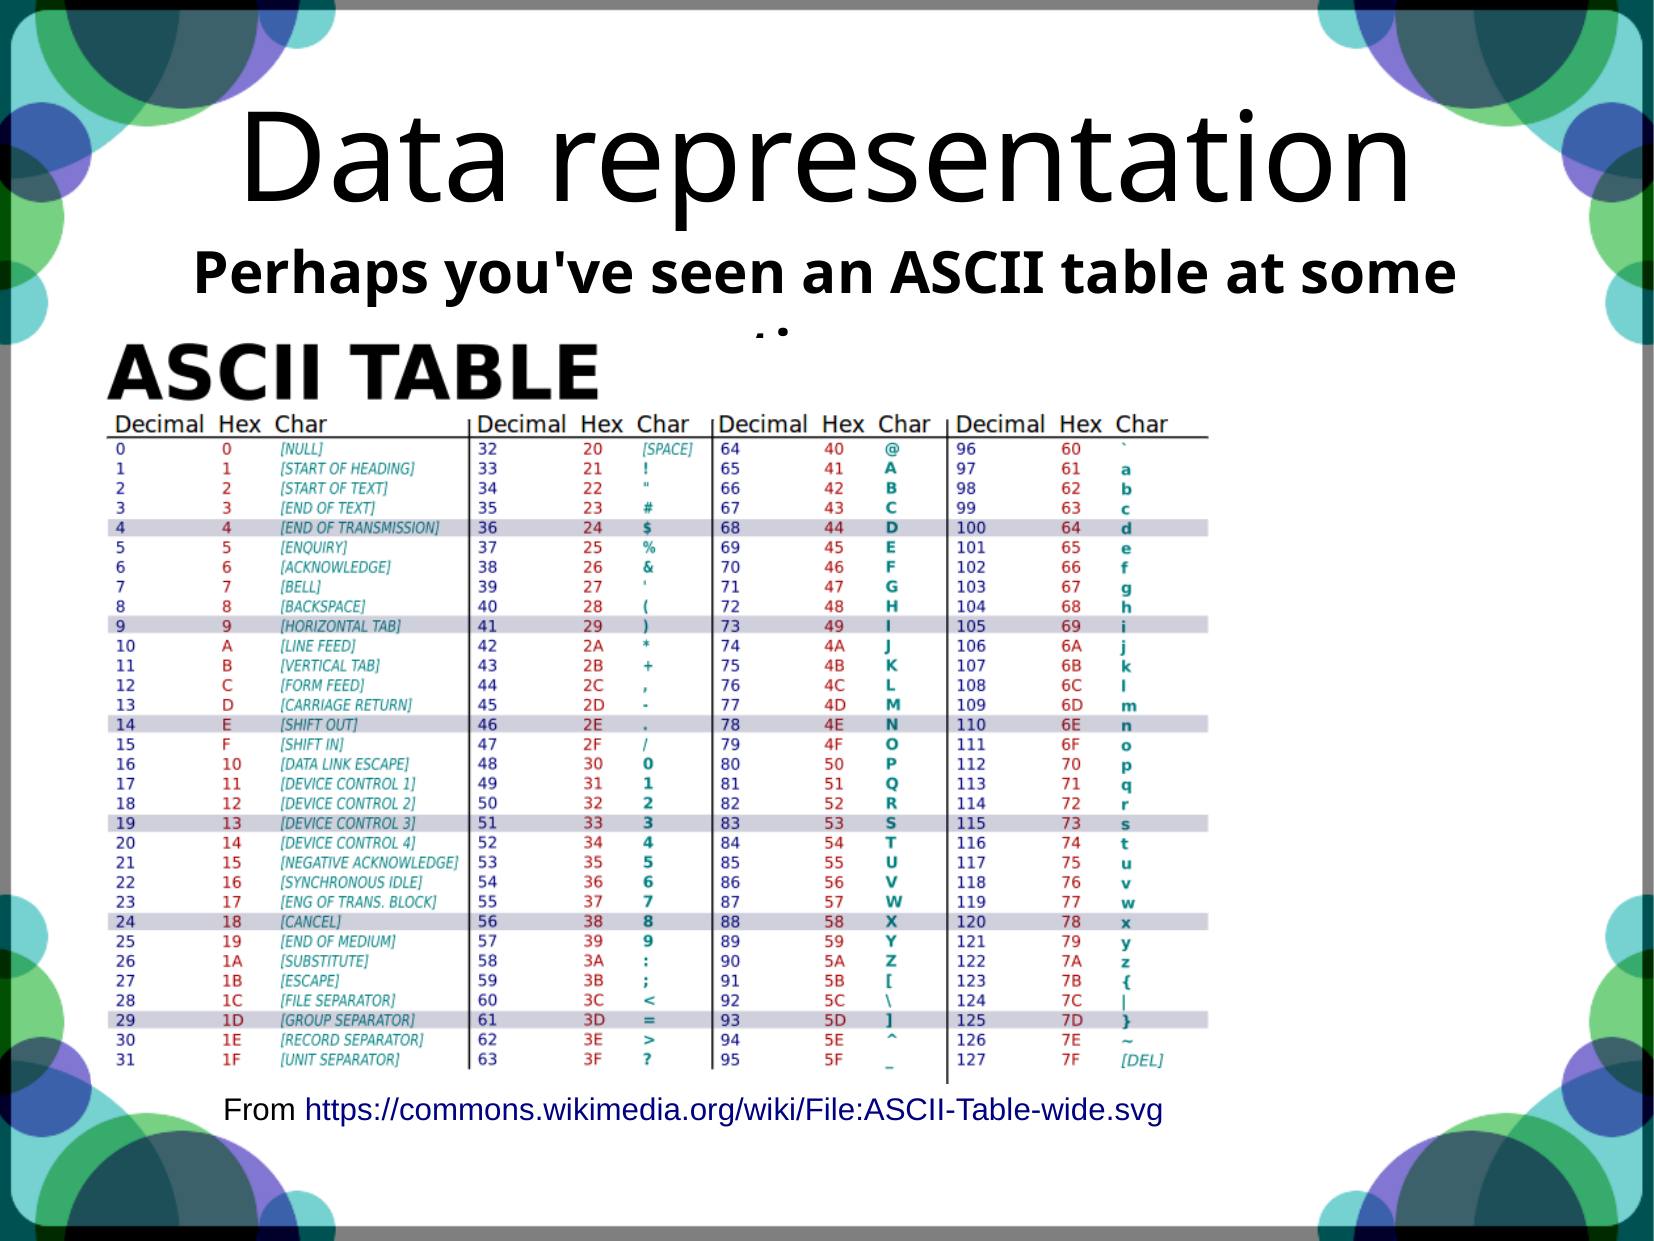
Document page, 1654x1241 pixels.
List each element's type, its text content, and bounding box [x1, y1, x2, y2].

picture [0, 0, 1654, 1241]
text_box From https://commons.wikimedia.org/wiki/File:ASCII-Table-wide.svg [208, 1085, 1201, 1135]
title Data representation [82, 49, 1571, 257]
text_box Perhaps you've seen an ASCII table at some time: [127, 230, 1523, 904]
